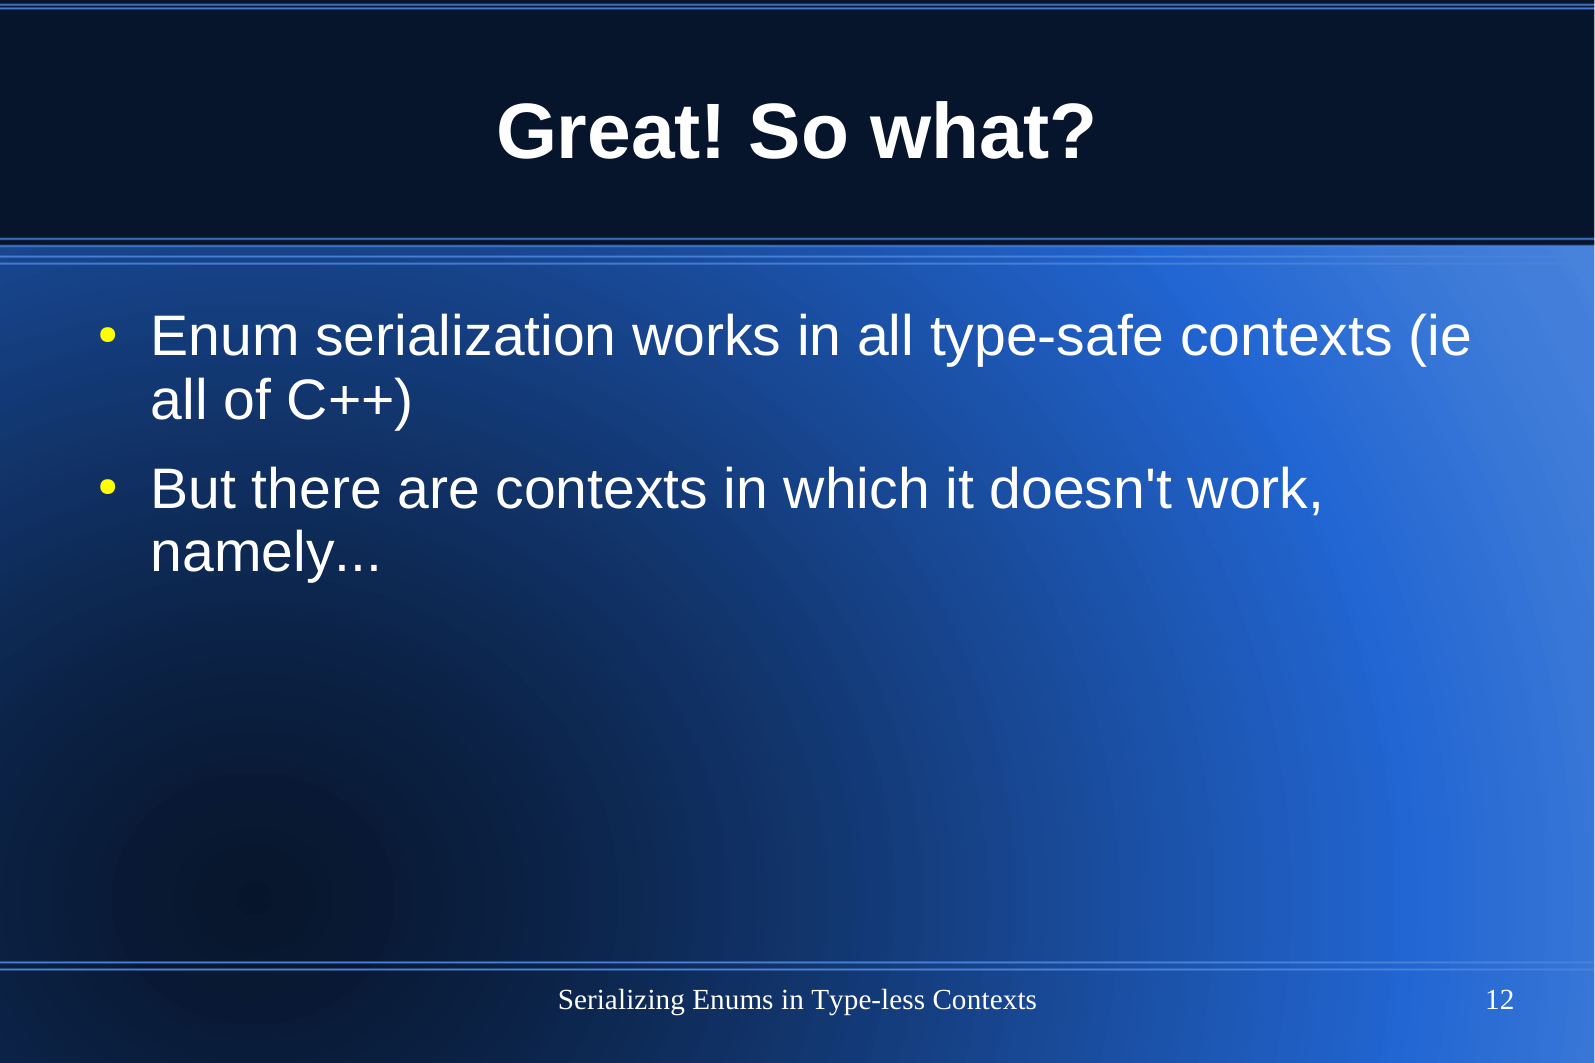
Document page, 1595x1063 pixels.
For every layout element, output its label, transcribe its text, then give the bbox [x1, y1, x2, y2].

list Enum serialization works in all type-safe contexts (ie all of C++) But there are contexts in which it doesn't work, namely... [79, 304, 1515, 921]
picture [0, 0, 1595, 1063]
title Great! So what? [79, 42, 1515, 220]
